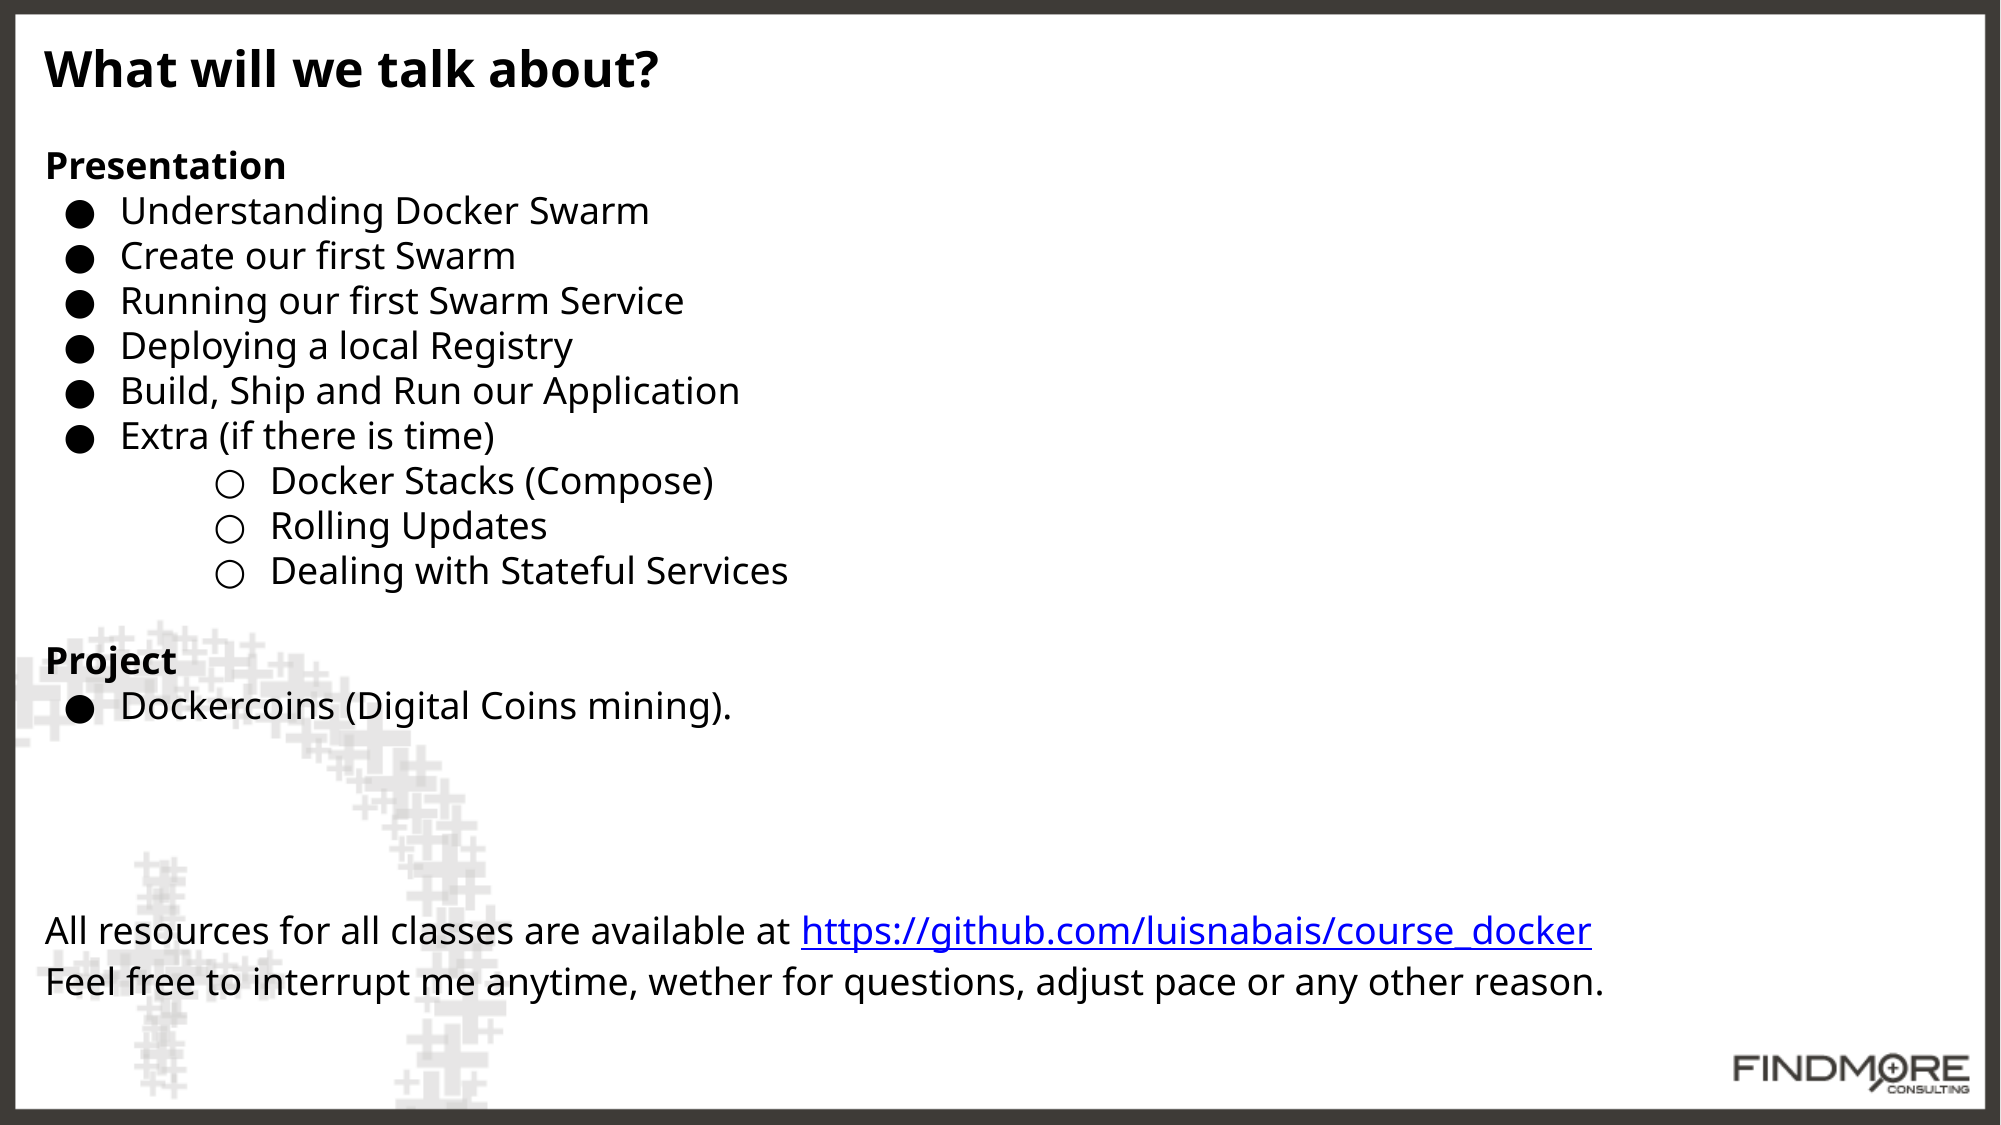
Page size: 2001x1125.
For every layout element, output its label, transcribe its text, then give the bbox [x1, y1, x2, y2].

text_box What will we talk about? Presentation Understanding Docker Swarm Create our first Swarm Running our first Swarm Service Deploying a local Registry Build, Ship and Run our Application Extra (if there is time) Docker Stacks (Compose) Rolling Updates Dealing with Stateful Services Project Dockercoins (Digital Coins mining). All resources for all classes are available at https://github.com/luisnabais/course_docker Feel free to interrupt me anytime, wether for questions, adjust pace or any other reason. [29, 29, 1965, 1054]
picture [0, 0, 2001, 1125]
